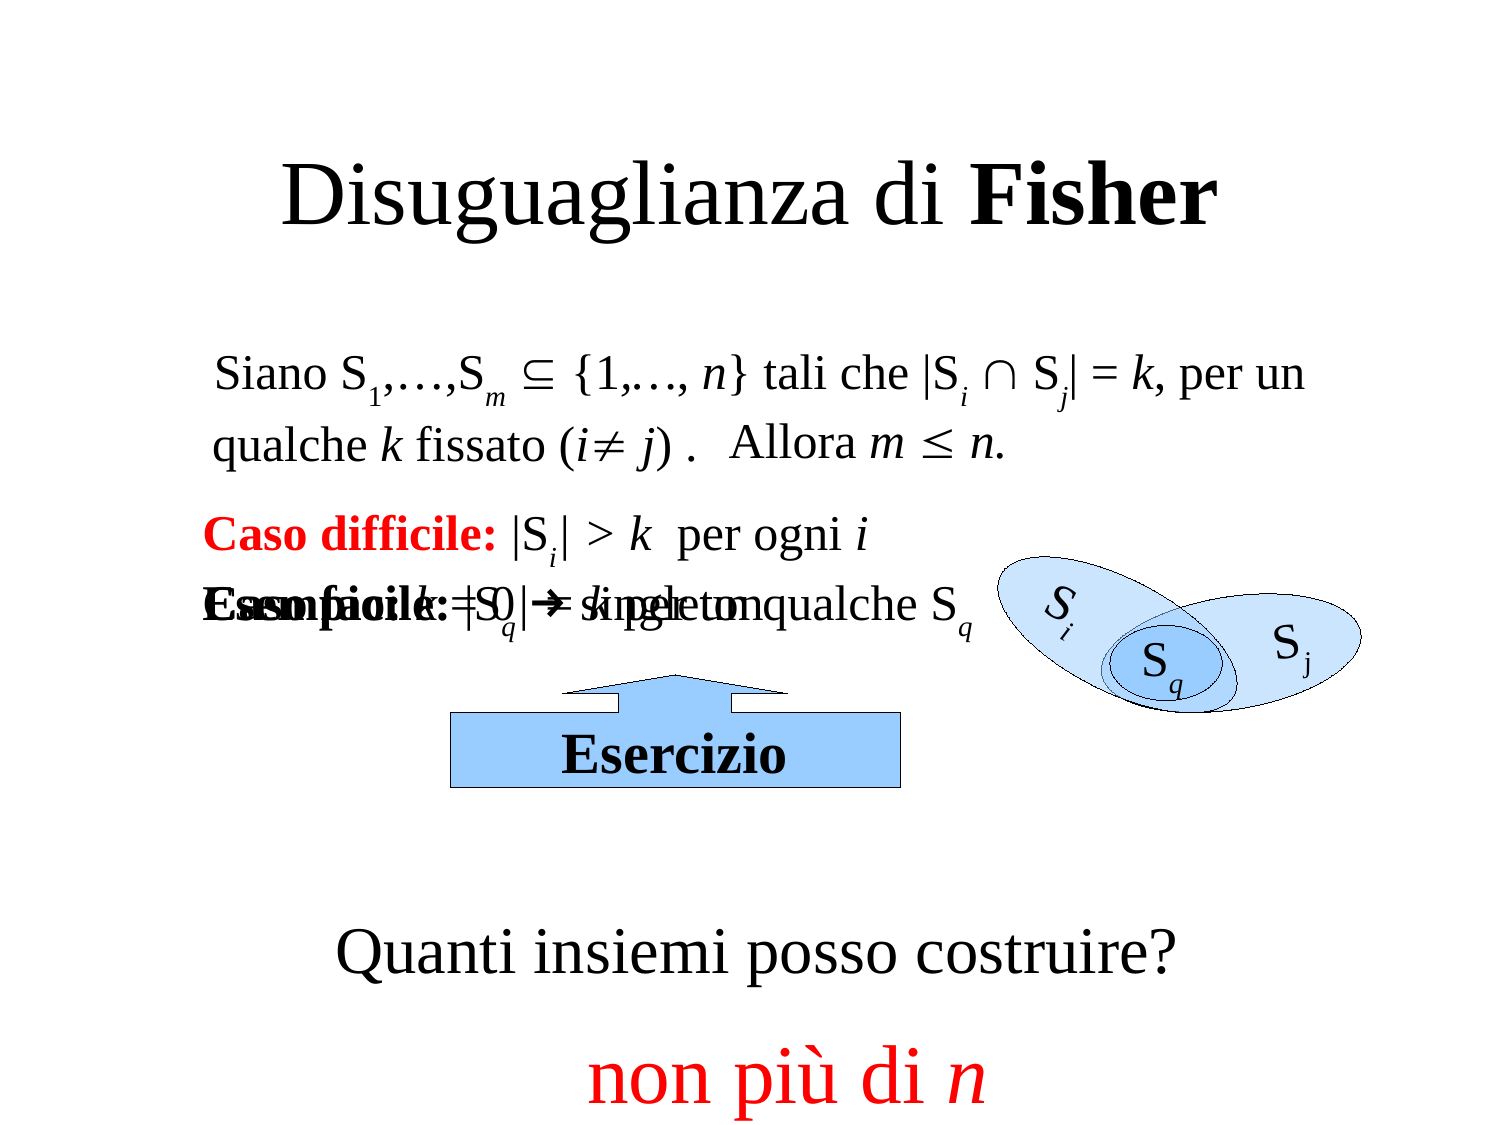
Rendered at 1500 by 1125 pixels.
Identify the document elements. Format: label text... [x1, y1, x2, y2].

text_box Esercizio [450, 674, 901, 788]
text_box Caso facile: |Sq| = k per un qualche Sq [187, 562, 1013, 650]
title Disuguaglianza di Fisher [112, 107, 1387, 280]
text_box Siano S1,…,Sm  {1,…, n} tali che |Si  Sj| = k, per un qualche k fissato (i≠ j) . [197, 331, 1401, 480]
text_box Quanti insiemi posso costruire? [0, 900, 1500, 1013]
text_box Sj [1181, 593, 1362, 713]
text_box non più di n [412, 1012, 1163, 1125]
text_box Si [997, 556, 1238, 713]
text_box Caso difficile: |Si| > k per ogni i [187, 493, 988, 581]
text_box Sq [1109, 625, 1223, 701]
text_box Allora m ≤ n. [712, 401, 1134, 477]
